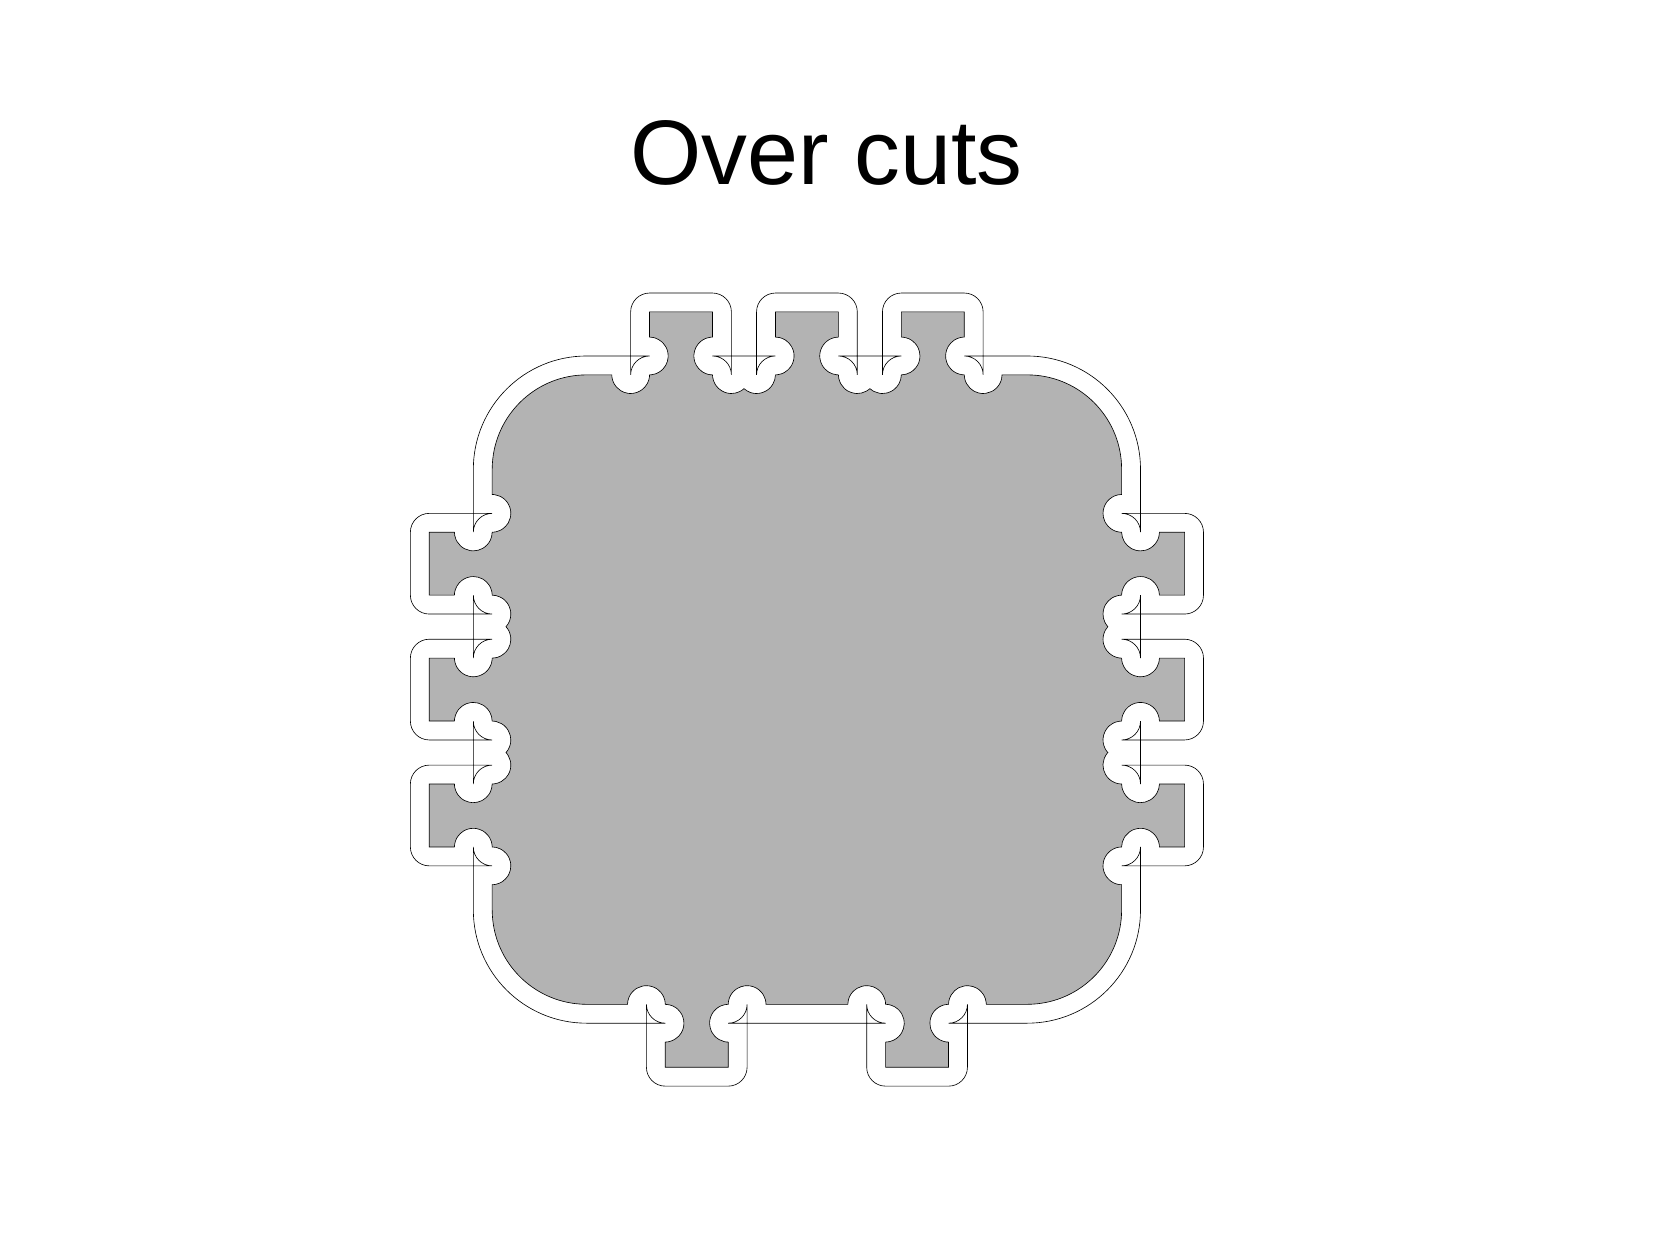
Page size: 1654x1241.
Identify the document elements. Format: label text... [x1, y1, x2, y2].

picture [270, 154, 1343, 1227]
title Over cuts [82, 49, 1571, 257]
